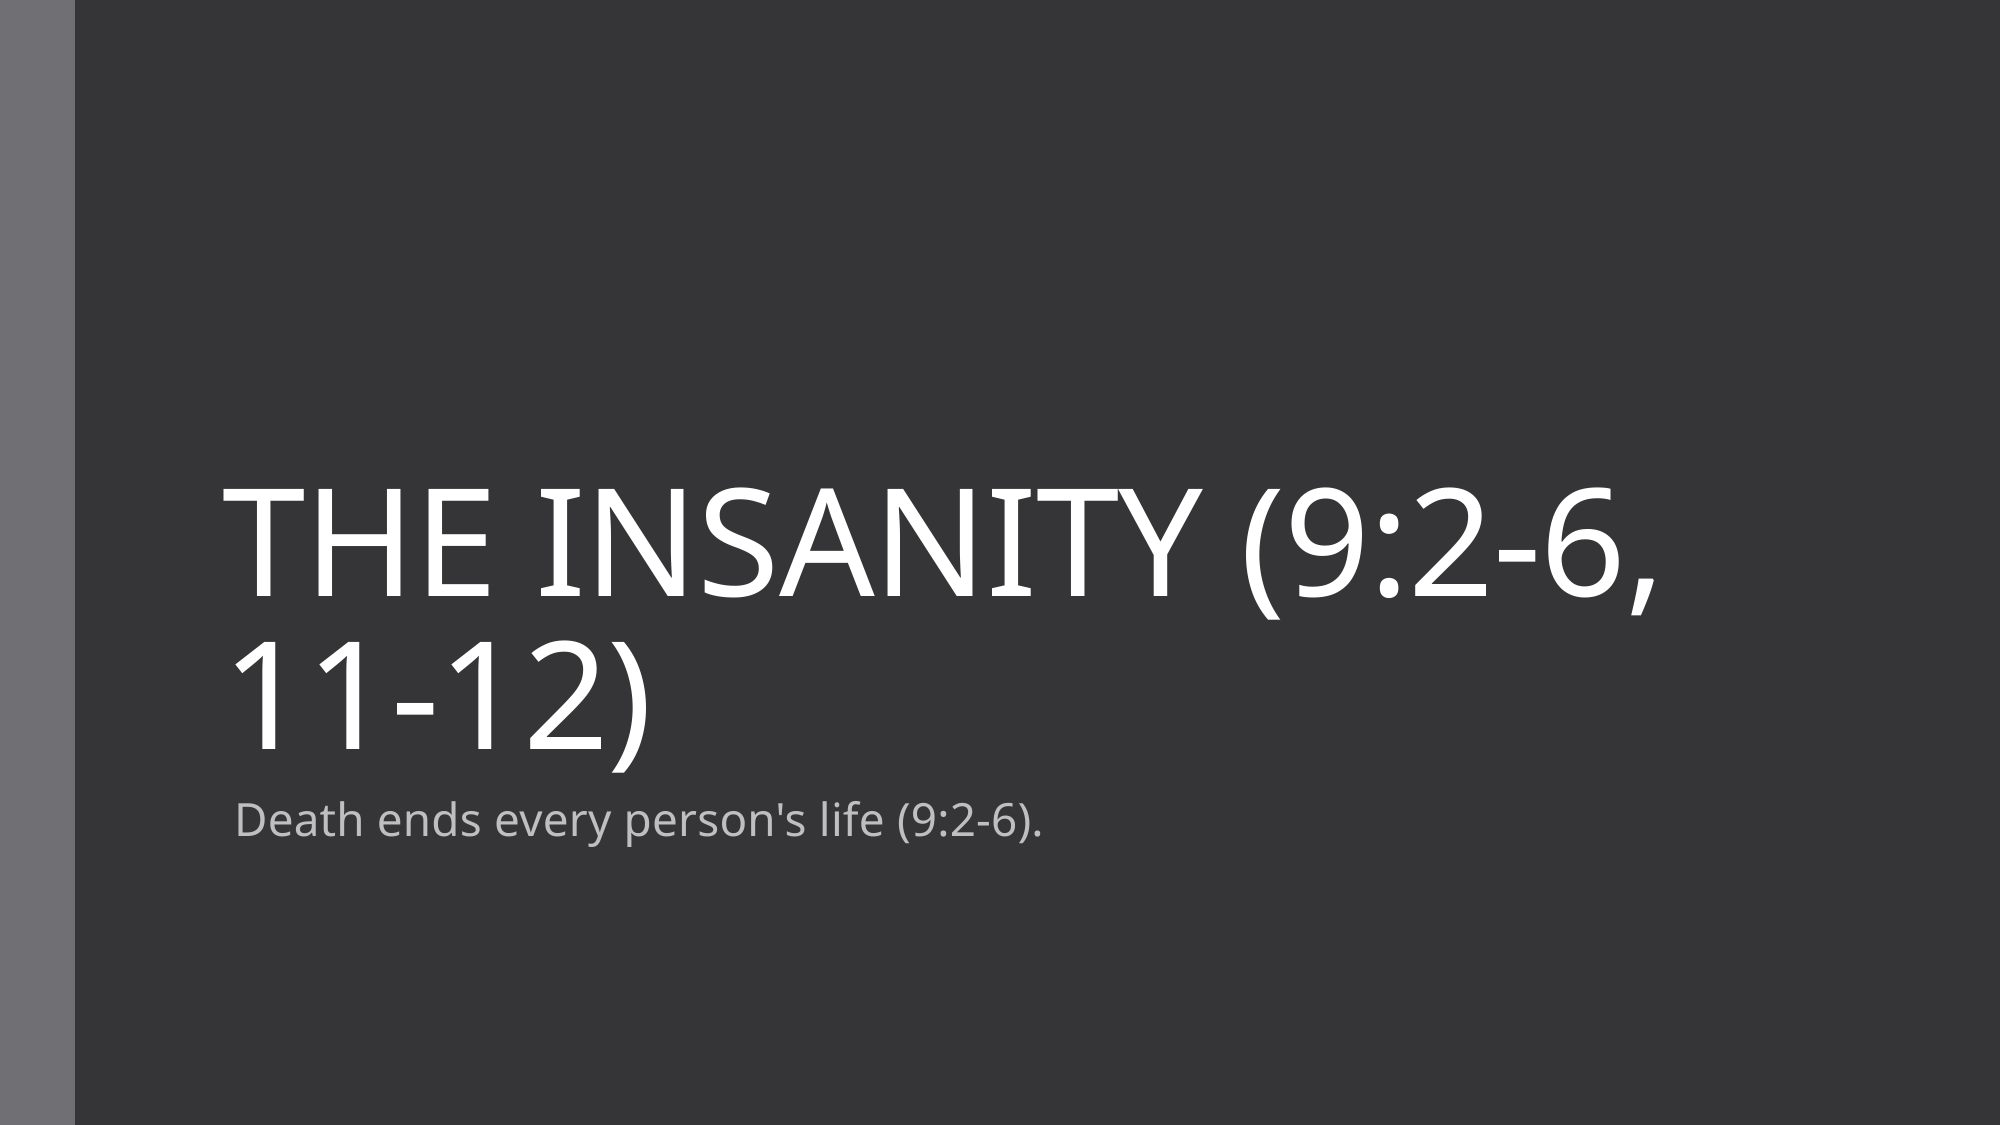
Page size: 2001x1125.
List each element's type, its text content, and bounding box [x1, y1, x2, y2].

title THE INSANITY (9:2-6, 11-12) [206, 124, 1752, 787]
subtitle Death ends every person's life (9:2-6). [206, 787, 1752, 1066]
